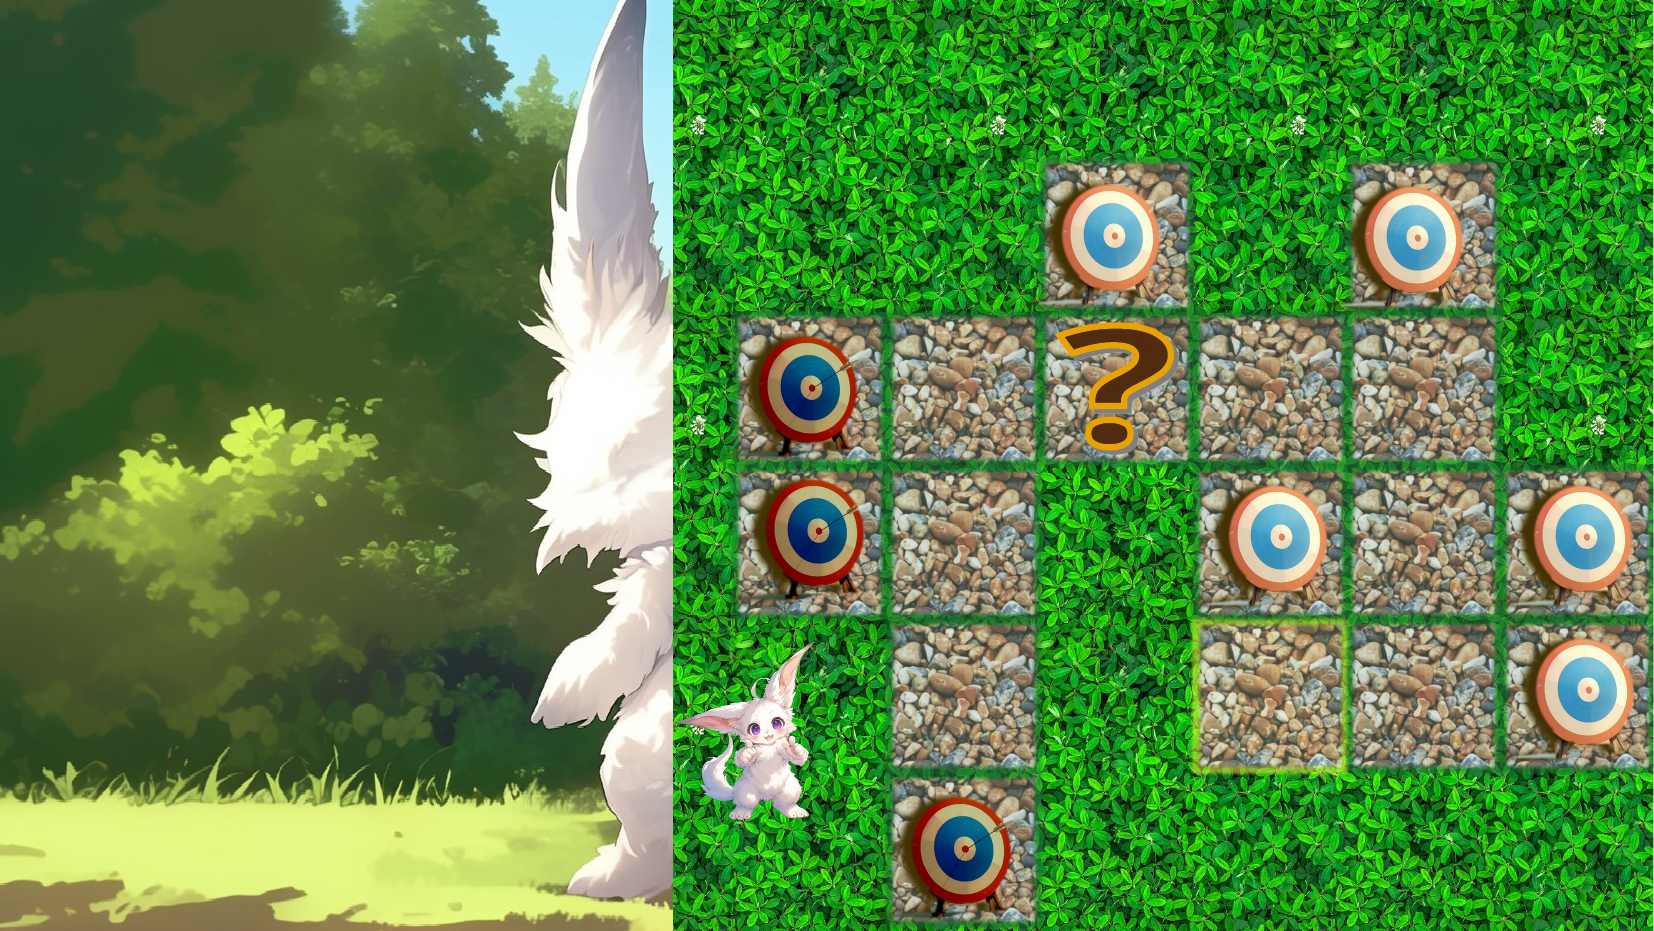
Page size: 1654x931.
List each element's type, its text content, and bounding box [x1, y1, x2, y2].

picture [1508, 456, 1654, 607]
text_box [1201, 627, 1340, 765]
picture [1036, 155, 1187, 306]
text_box [890, 315, 1037, 462]
text_box [890, 623, 1037, 768]
picture [1203, 456, 1354, 607]
text_box [1198, 607, 1344, 616]
text_box [1478, 162, 1497, 309]
text_box [893, 919, 1037, 923]
text_box [1044, 316, 1190, 462]
text_box [1351, 623, 1497, 769]
text_box [891, 469, 1037, 616]
picture [733, 307, 891, 601]
picture [1339, 157, 1490, 308]
text_box ? [1088, 419, 1131, 448]
picture [0, 0, 854, 931]
text_box ? [1059, 325, 1171, 407]
picture [886, 768, 1037, 919]
text_box [1169, 162, 1190, 309]
text_box [1351, 316, 1497, 462]
text_box [737, 601, 883, 616]
text_box [1197, 315, 1344, 457]
text_box [673, 0, 1654, 931]
text_box [1505, 760, 1651, 769]
picture [1510, 609, 1654, 760]
text_box [1351, 469, 1497, 616]
